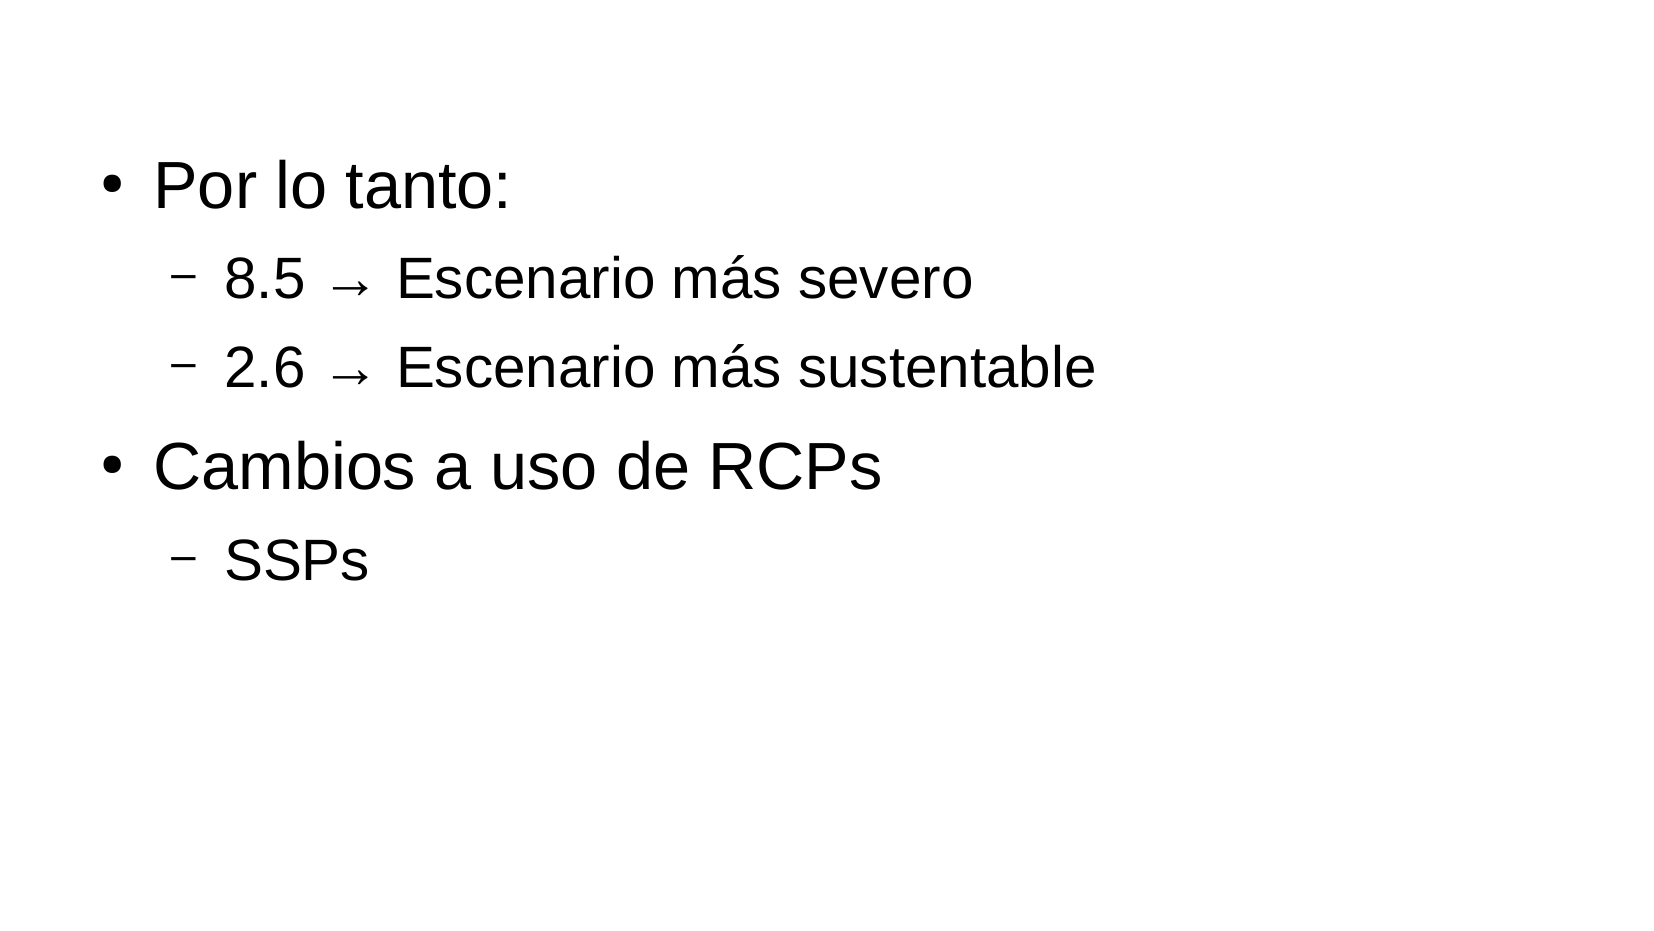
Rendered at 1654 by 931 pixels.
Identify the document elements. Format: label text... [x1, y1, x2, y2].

list Por lo tanto: 8.5 → Escenario más severo 2.6 → Escenario más sustentable Cambios a uso de RCPs SSPs [82, 147, 1571, 758]
